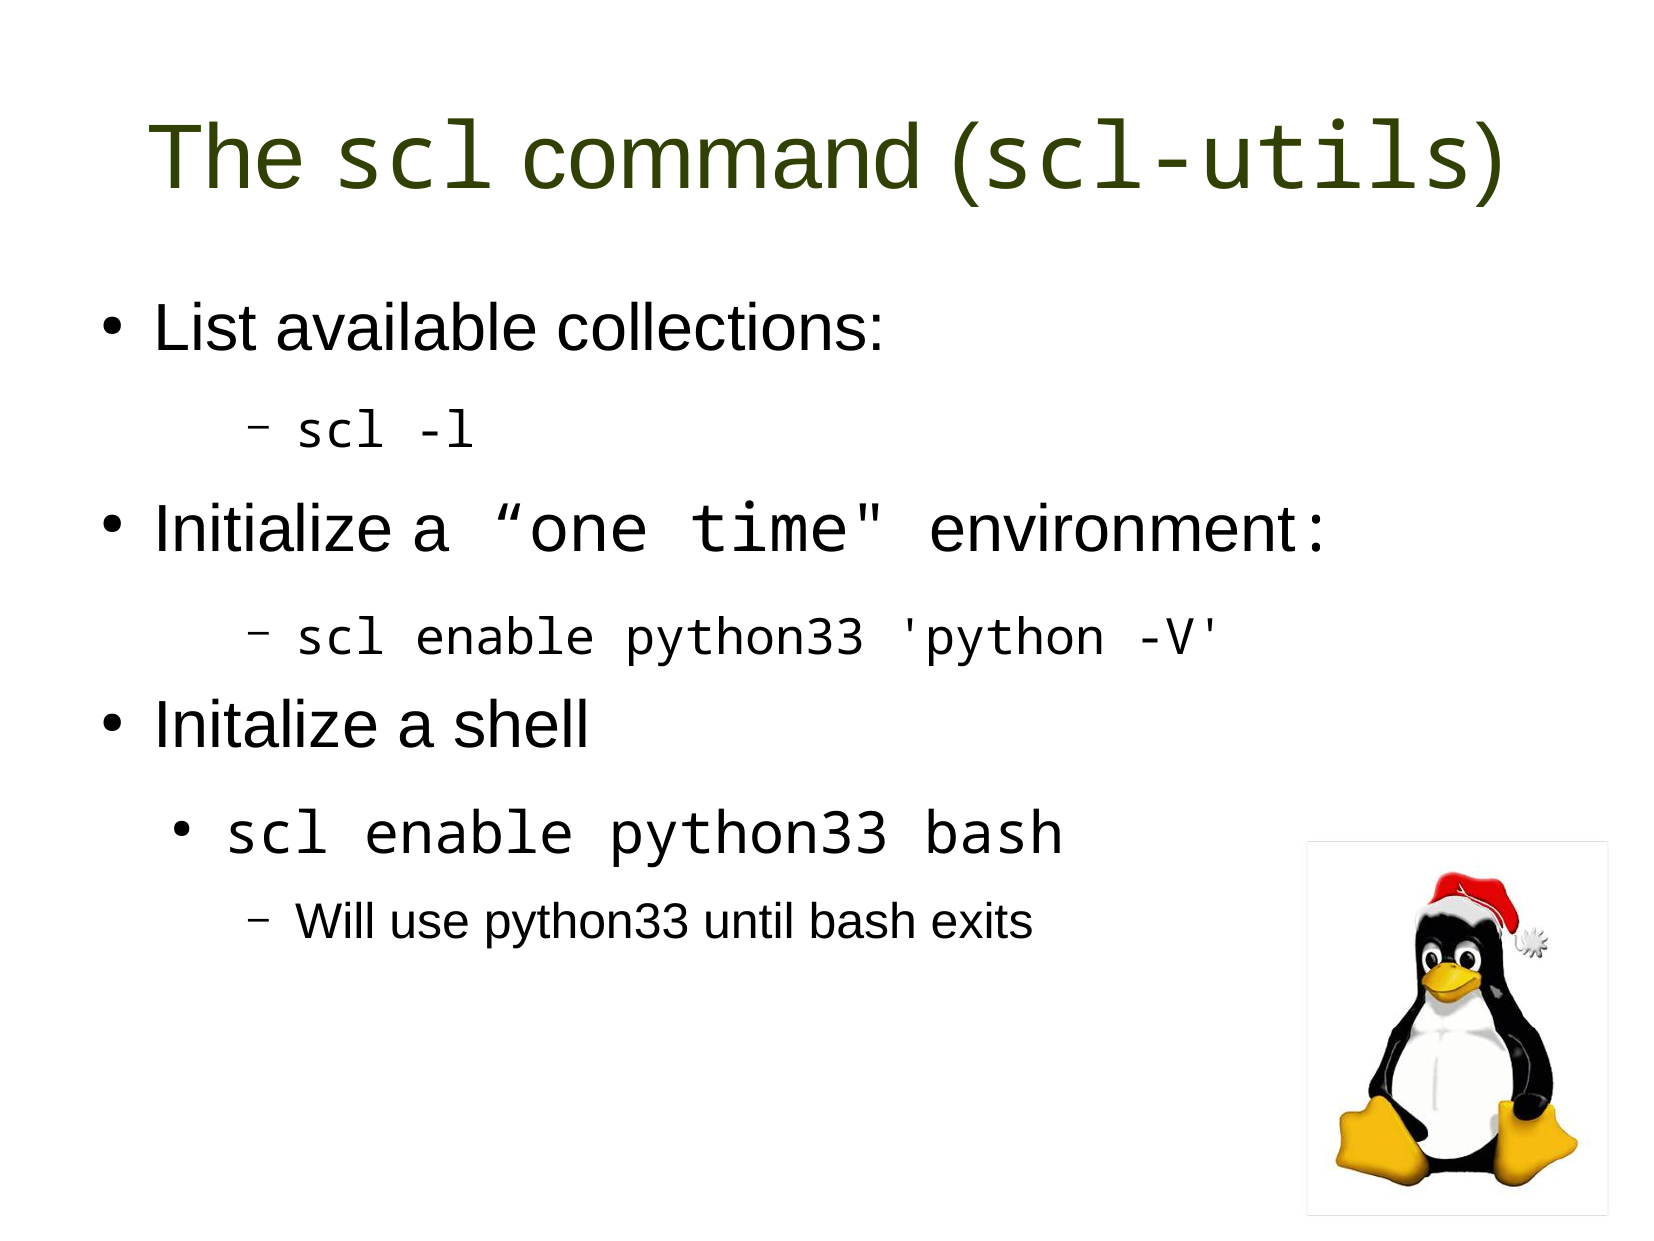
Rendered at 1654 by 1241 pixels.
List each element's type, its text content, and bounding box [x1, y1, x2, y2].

list List available collections: scl -l Initialize a “one time" environment: scl enable python33 'python -V' Initalize a shell scl enable python33 bash Will use python33 until bash exits [82, 290, 1571, 1109]
title The scl command (scl-utils) [82, 49, 1571, 257]
picture [1260, 831, 1654, 1225]
